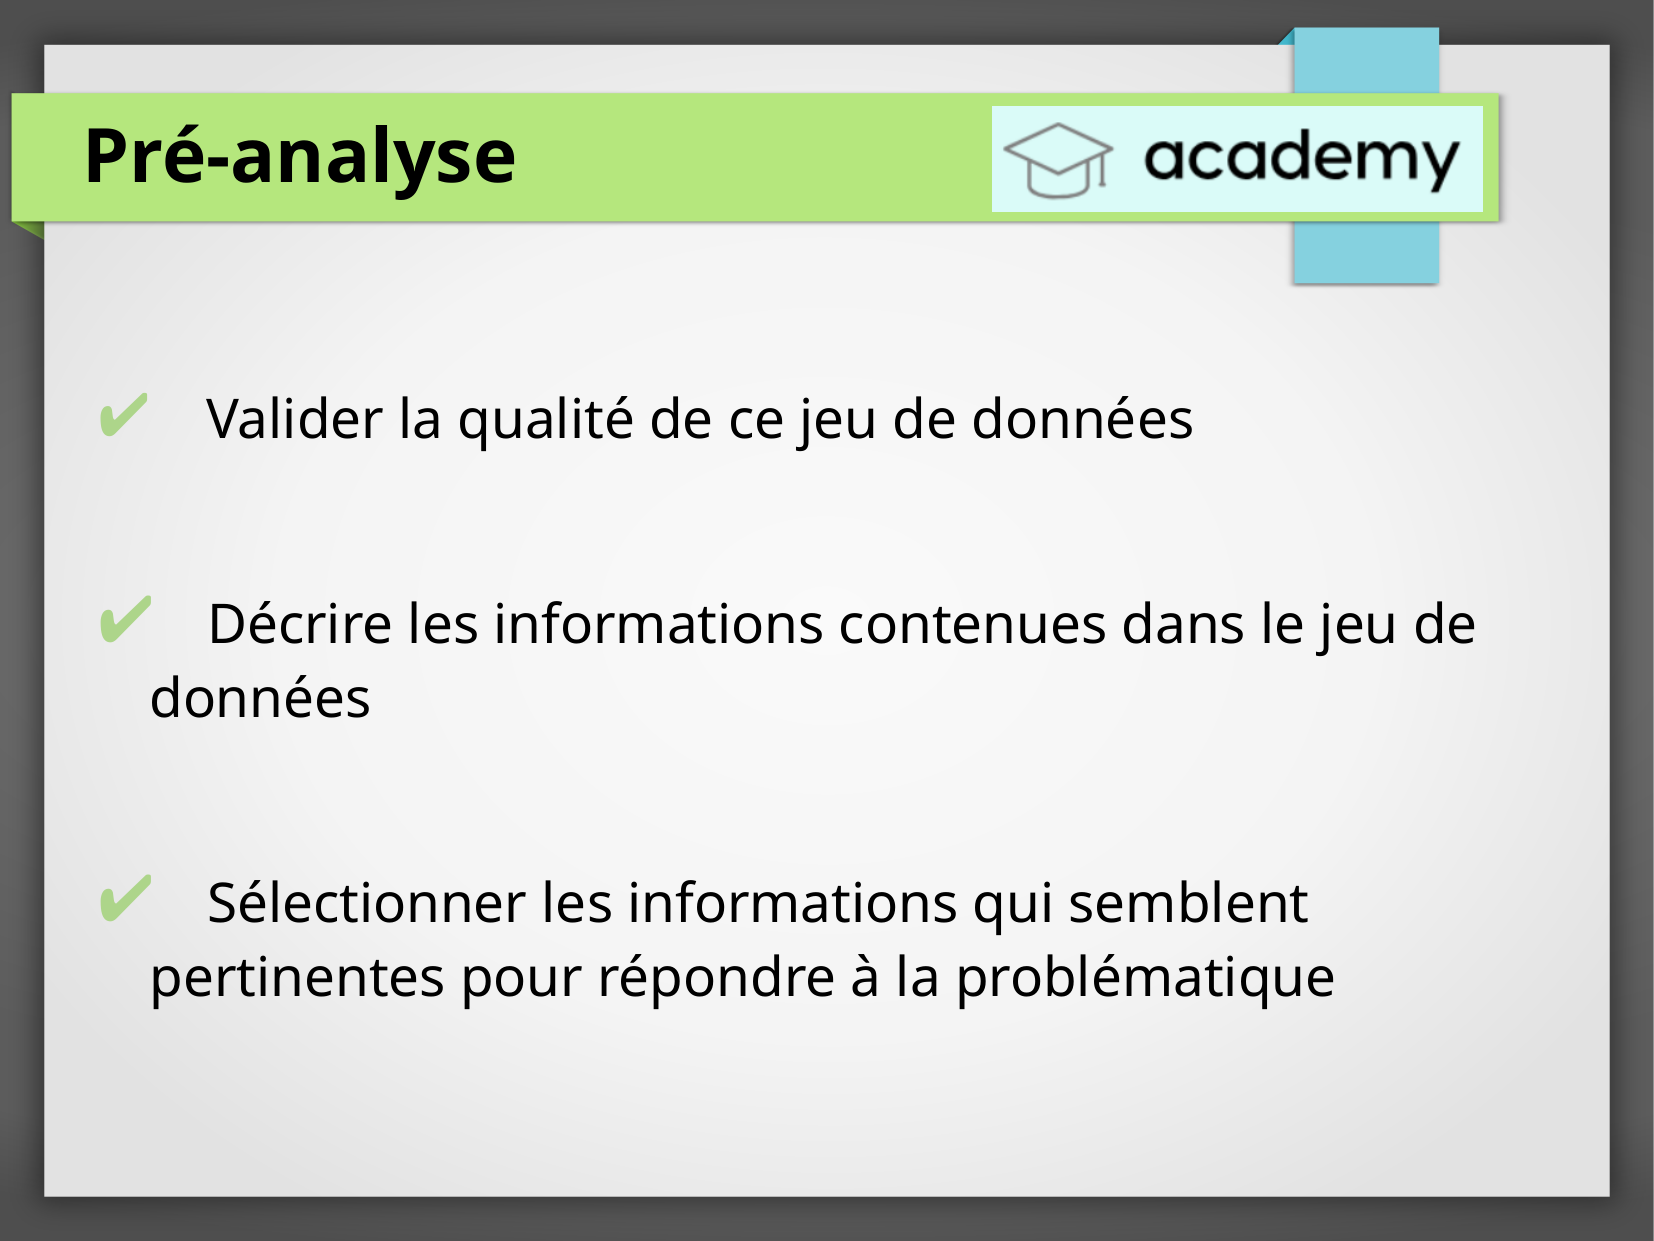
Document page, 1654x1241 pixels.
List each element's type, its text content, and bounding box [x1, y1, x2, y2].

picture [0, 0, 1654, 1241]
title Pré-analyse [82, 94, 1264, 213]
list Valider la qualité de ce jeu de données Décrire les informations contenues dans le jeu de données Sélectionner les informations qui semblent pertinentes pour répondre à la problématique [82, 295, 1571, 1015]
